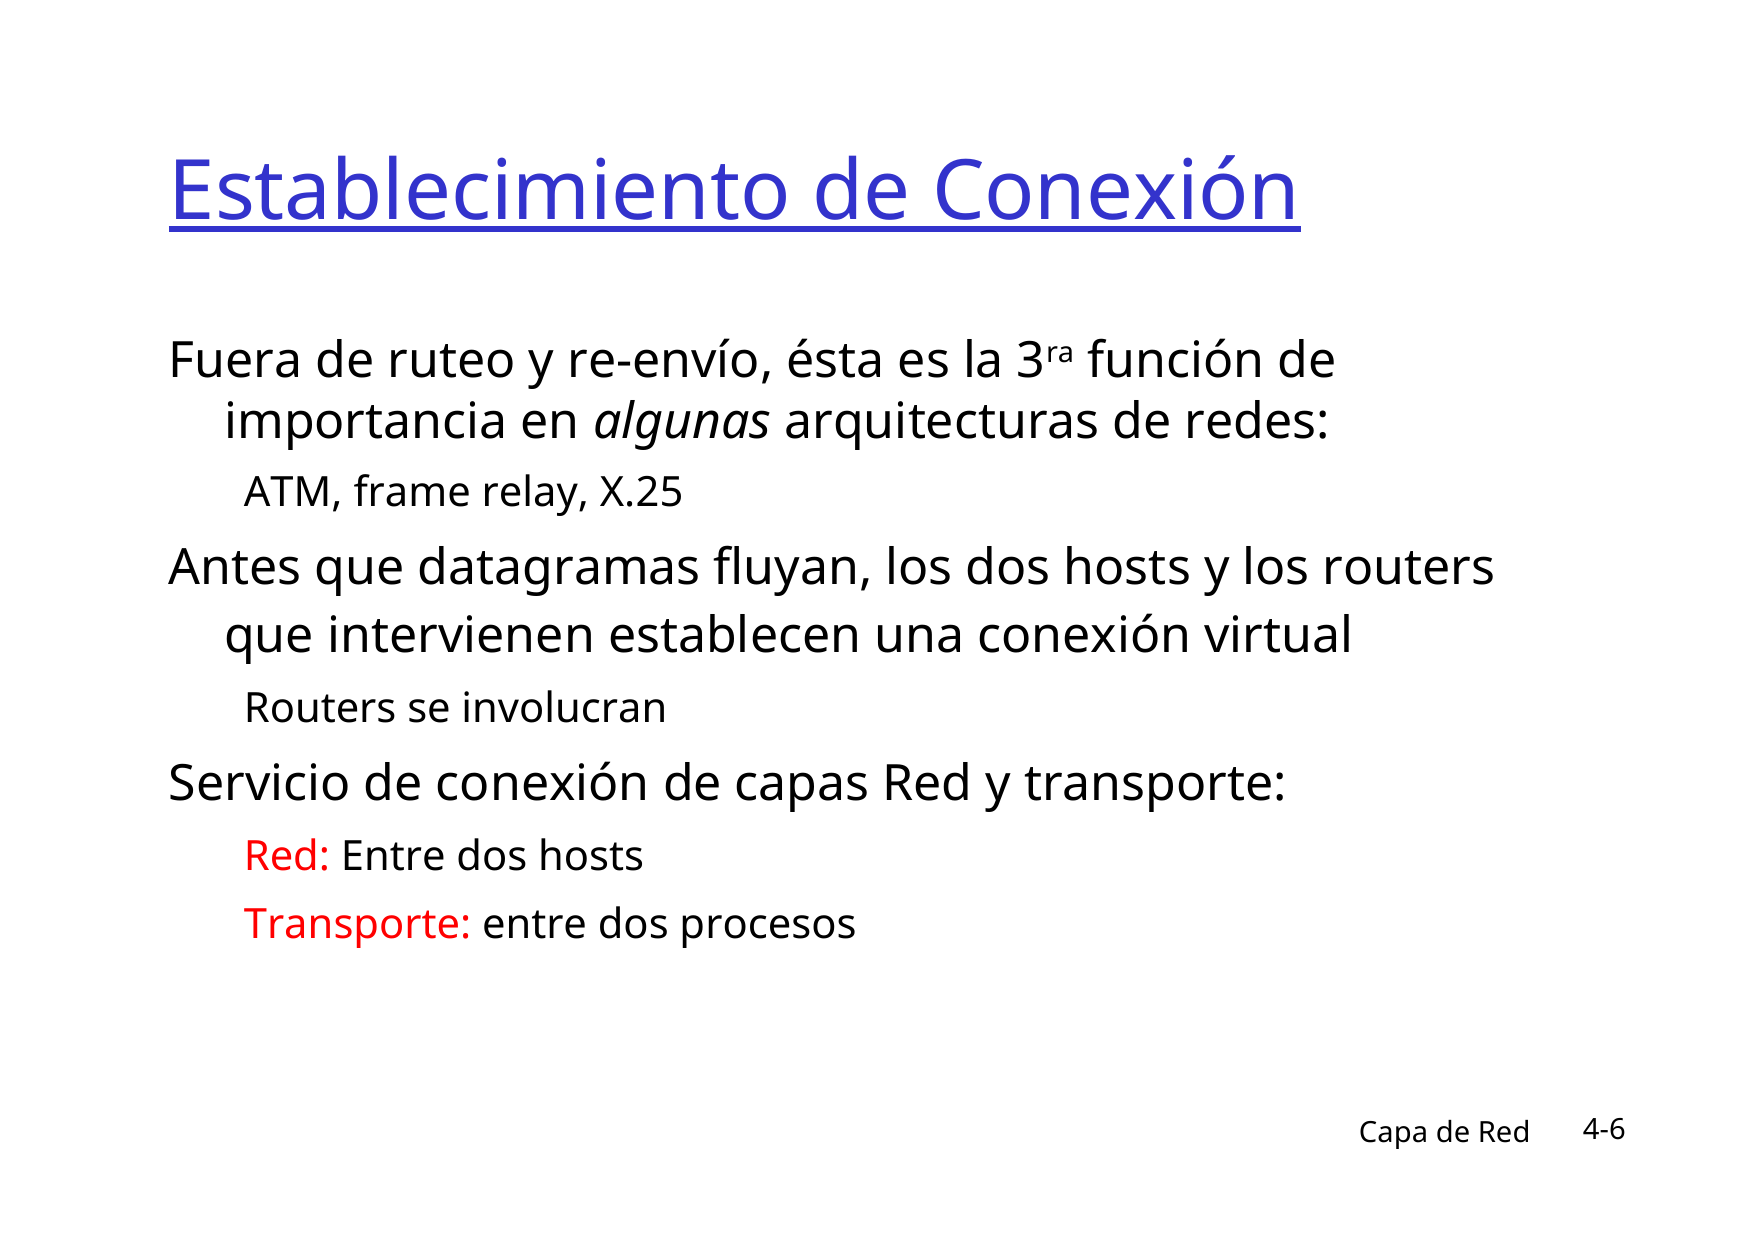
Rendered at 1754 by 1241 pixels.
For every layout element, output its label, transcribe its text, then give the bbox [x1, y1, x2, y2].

list Fuera de ruteo y re-envío, ésta es la 3ra función de importancia en algunas arquitecturas de redes: ATM, frame relay, X.25 Antes que datagramas fluyan, los dos hosts y los routers que intervienen establecen una conexión virtual Routers se involucran Servicio de conexión de capas Red y transporte: Red: Entre dos hosts Transporte: entre dos procesos [154, 320, 1546, 1083]
title Establecimiento de Conexión [154, 95, 1546, 284]
